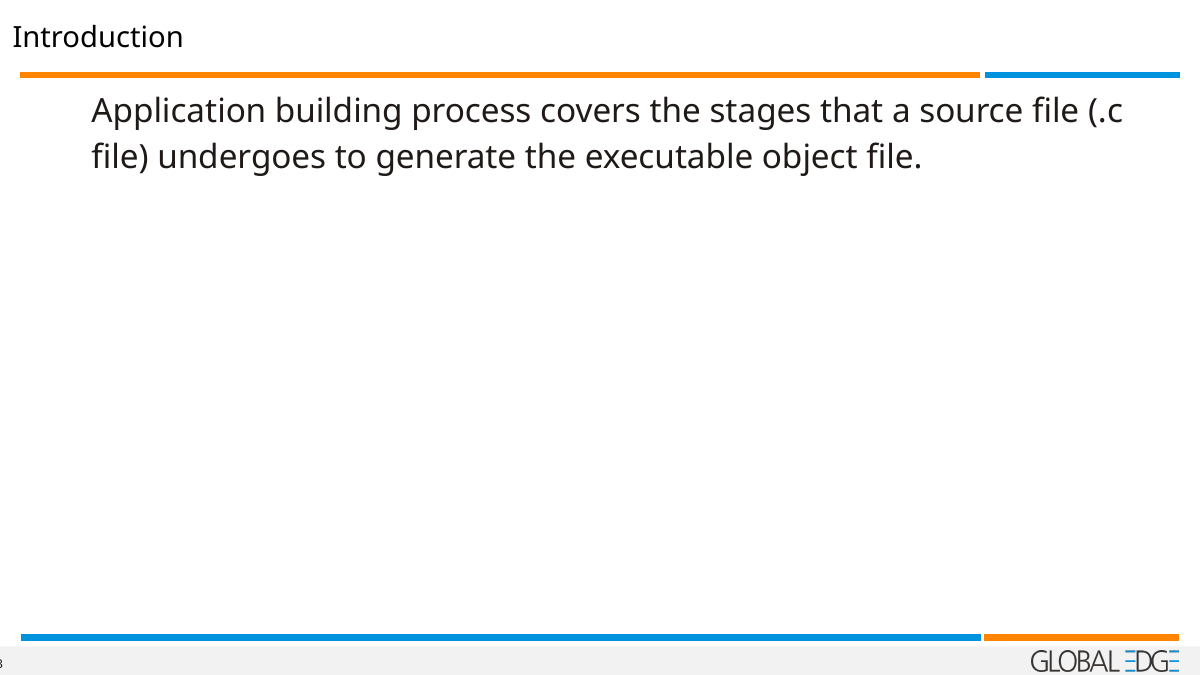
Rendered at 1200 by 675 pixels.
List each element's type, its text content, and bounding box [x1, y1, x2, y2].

picture [1031, 650, 1179, 672]
title Introduction [12, 9, 1088, 63]
list Application building process covers the stages that a source file (.c file) undergoes to generate the executable object file. [20, 87, 1179, 628]
